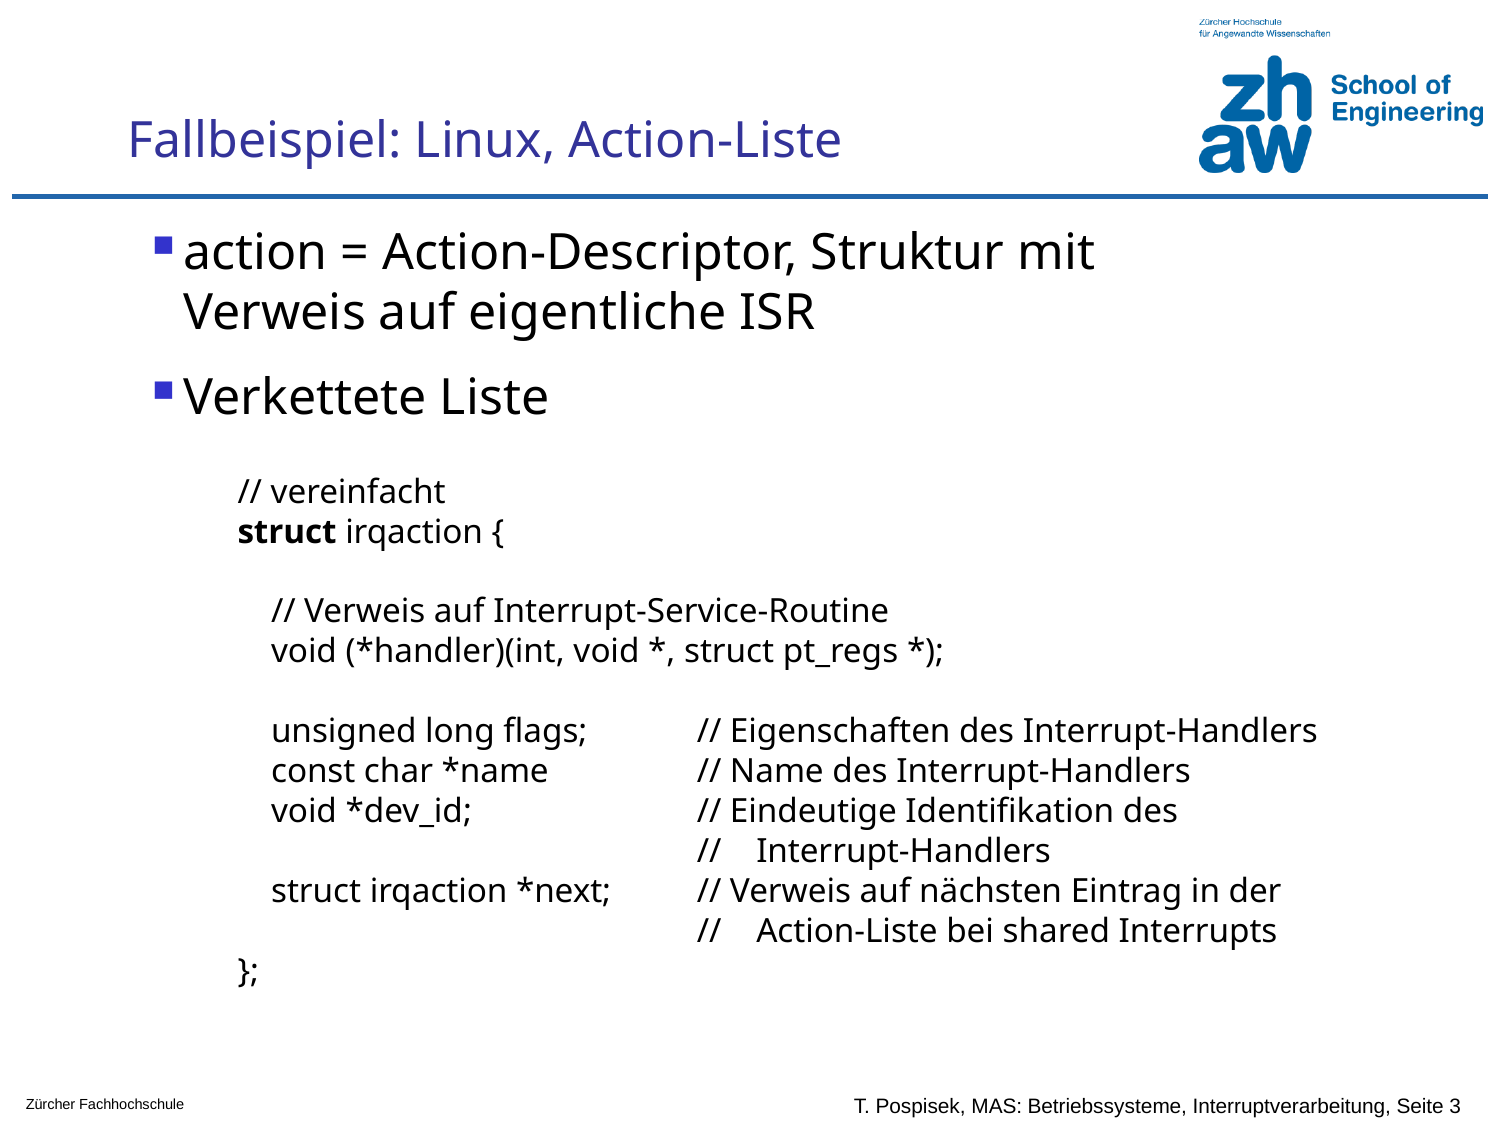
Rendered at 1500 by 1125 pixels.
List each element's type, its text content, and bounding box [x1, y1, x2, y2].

title Fallbeispiel: Linux, Action-Liste [112, 50, 1391, 175]
text_box // vereinfacht struct irqaction { // Verweis auf Interrupt-Service-Routine void (*handler)(int, void *, struct pt_regs *); unsigned long flags; // Eigenschaften des Interrupt-Handlers const char *name // Name des Interrupt-Handlers void *dev_id; // Eindeutige Identifikation des // Interrupt-Handlers struct irqaction *next; // Verweis auf nächsten Eintrag in der // Action-Liste bei shared Interrupts }; [162, 462, 1388, 1067]
picture [1199, 19, 1483, 173]
text_box action = Action-Descriptor, Struktur mit Verweis auf eigentliche ISR Verkettete Liste [137, 212, 1225, 433]
